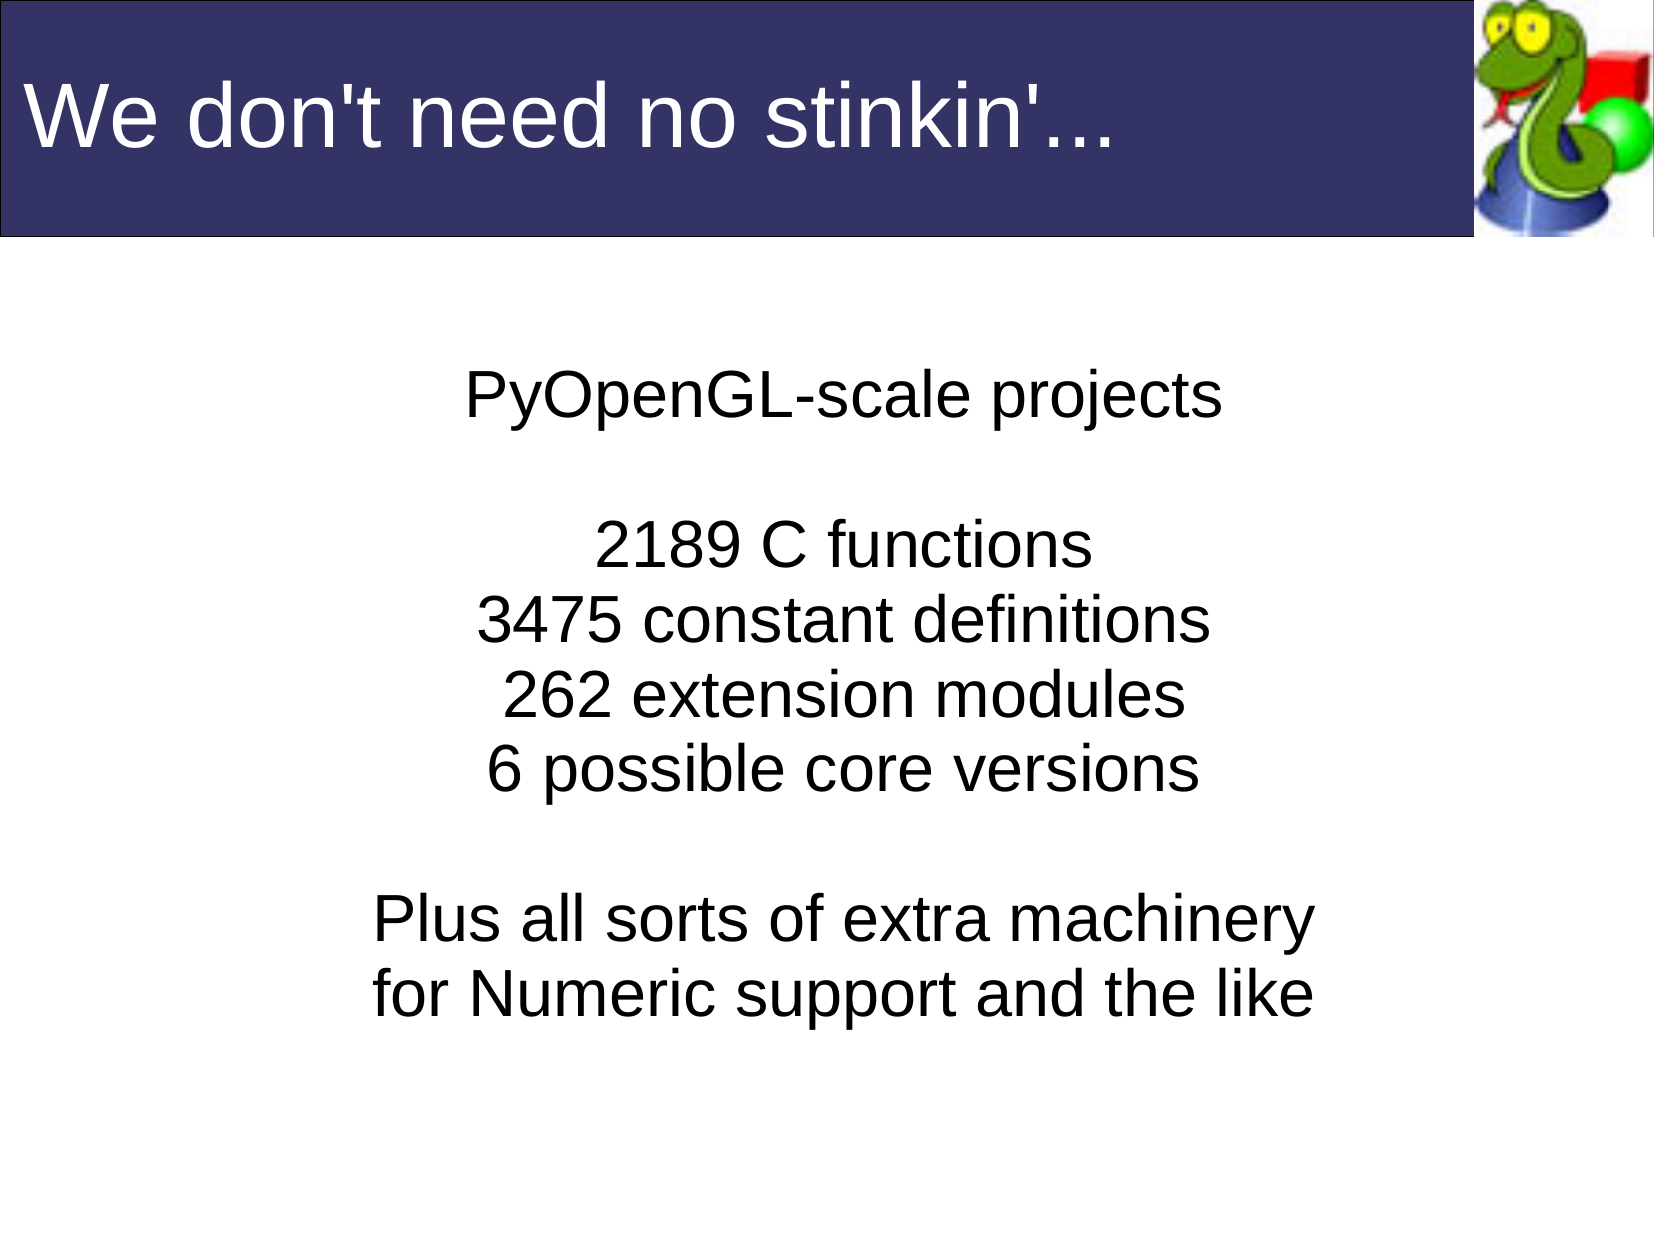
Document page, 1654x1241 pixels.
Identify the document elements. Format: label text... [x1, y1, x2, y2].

title We don't need no stinkin'... [23, 19, 1477, 212]
picture [1474, 0, 1654, 237]
subtitle PyOpenGL-scale projects 2189 C functions 3475 constant definitions 262 extension modules 6 possible core versions Plus all sorts of extra machinery for Numeric support and the like [88, 357, 1565, 1031]
